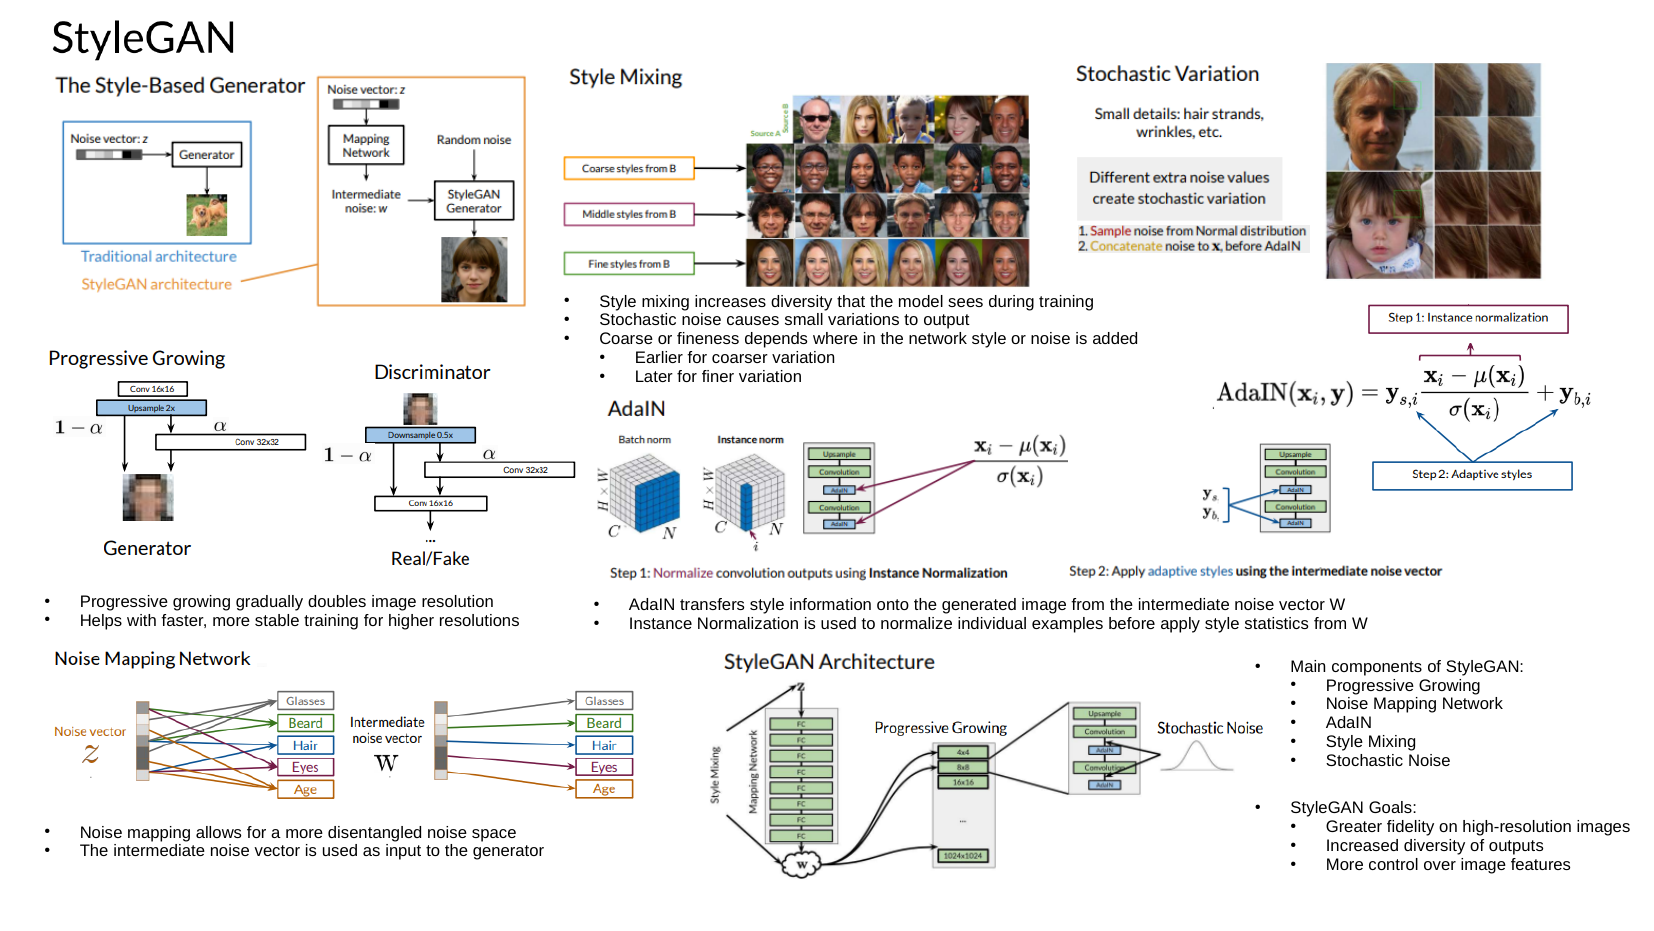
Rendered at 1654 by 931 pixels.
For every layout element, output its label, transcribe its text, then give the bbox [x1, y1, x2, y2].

text_box Noise mapping allows for a more disentangled noise space The intermediate noise vector is used as input to the generator [29, 815, 621, 925]
text_box Progressive growing gradually doubles image resolution Helps with faster, more stable training for higher resolutions [29, 584, 621, 694]
picture [47, 344, 579, 579]
picture [1074, 63, 1548, 281]
picture [47, 643, 638, 802]
picture [561, 63, 1034, 284]
picture [702, 649, 1240, 880]
text_box Style mixing increases diversity that the model sees during training Stochastic noise causes small variations to output Coarse or fineness depends where in the network style or noise is added Earlier for coarser variation Later for finer variation [549, 284, 1436, 443]
picture [590, 300, 1595, 588]
text_box StyleGAN Goals: Greater fidelity on high-resolution images Increased diversity of outputs More control over image features [1240, 791, 1654, 931]
text_box Main components of StyleGAN: Progressive Growing Noise Mapping Network AdaIN Style Mixing Stochastic Noise [1240, 649, 1654, 791]
picture [47, 17, 532, 313]
text_box AdaIN transfers style information onto the generated image from the intermediate noise vector W Instance Normalization is used to normalize individual examples before apply style statistics from W [578, 587, 1465, 747]
